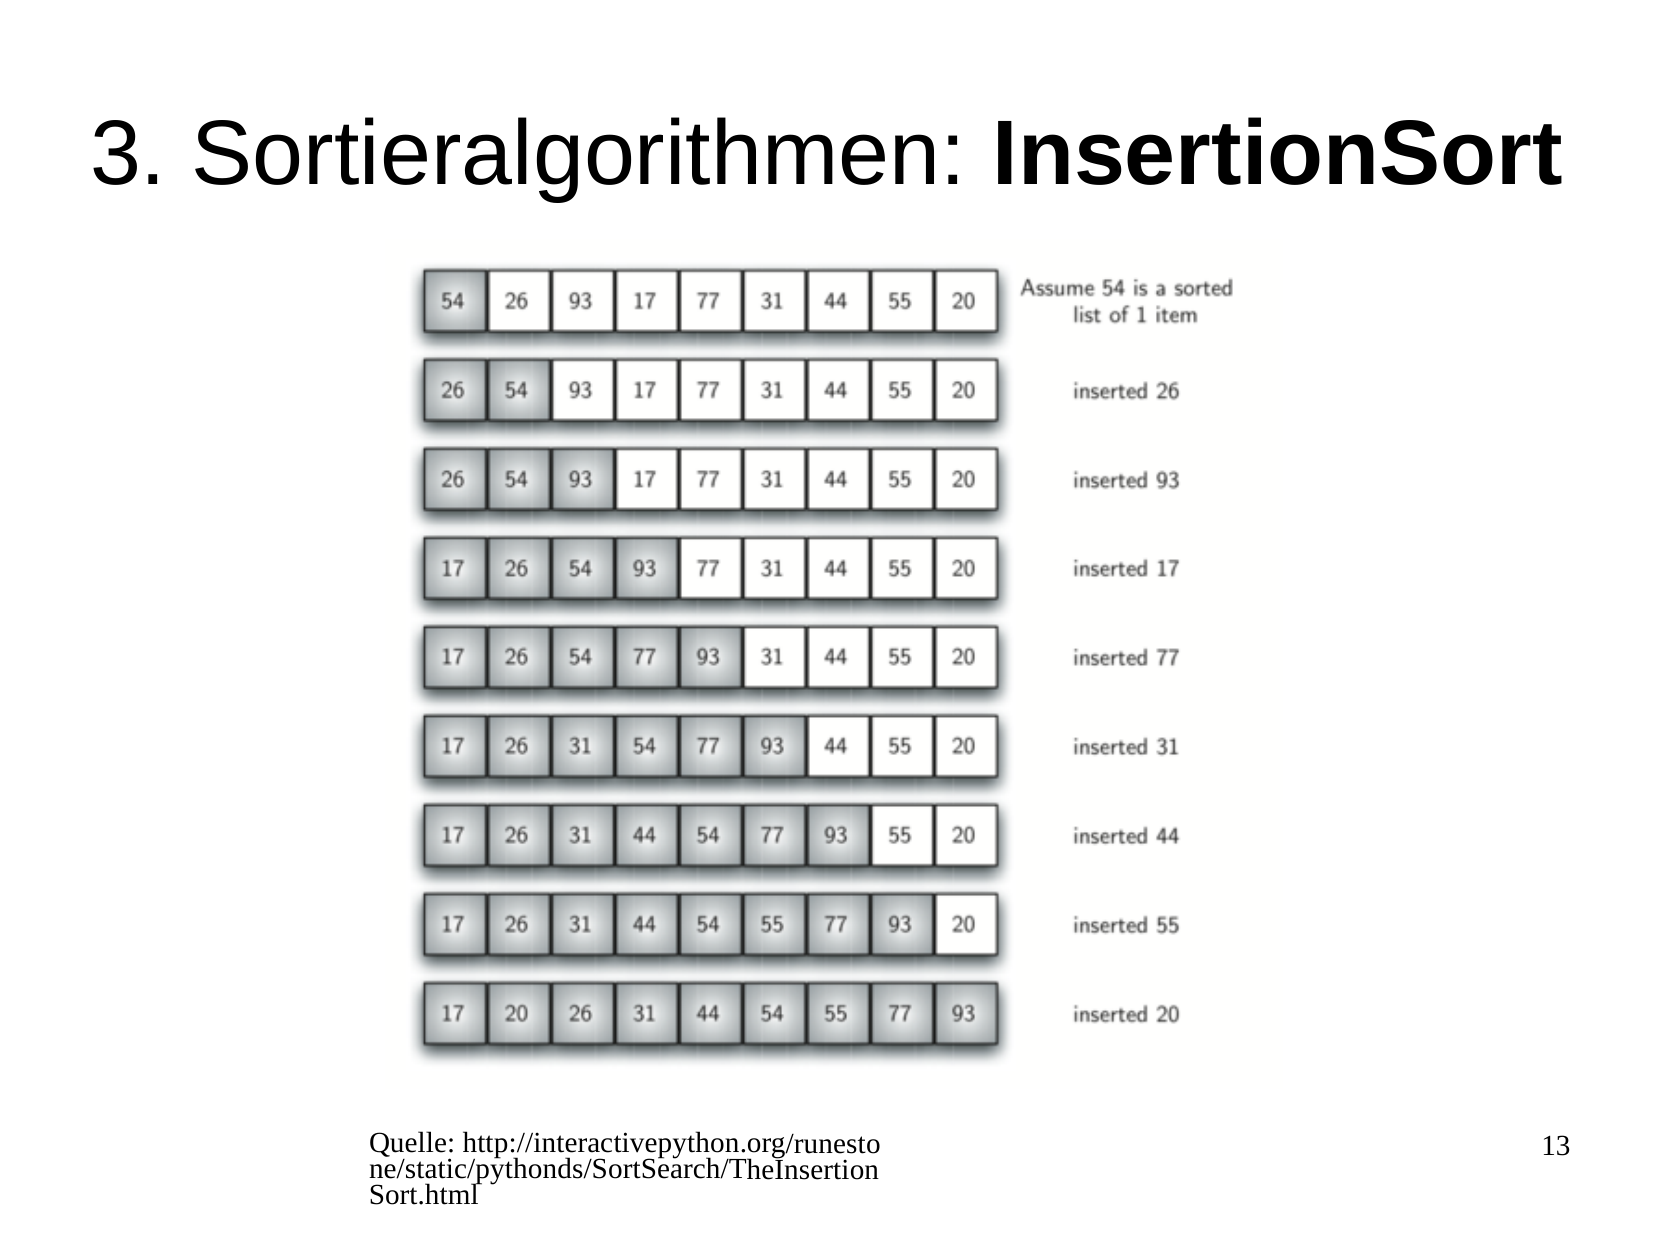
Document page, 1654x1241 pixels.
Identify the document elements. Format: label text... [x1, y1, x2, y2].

picture [385, 239, 1283, 1090]
title 3. Sortieralgorithmen: InsertionSort [82, 49, 1571, 257]
